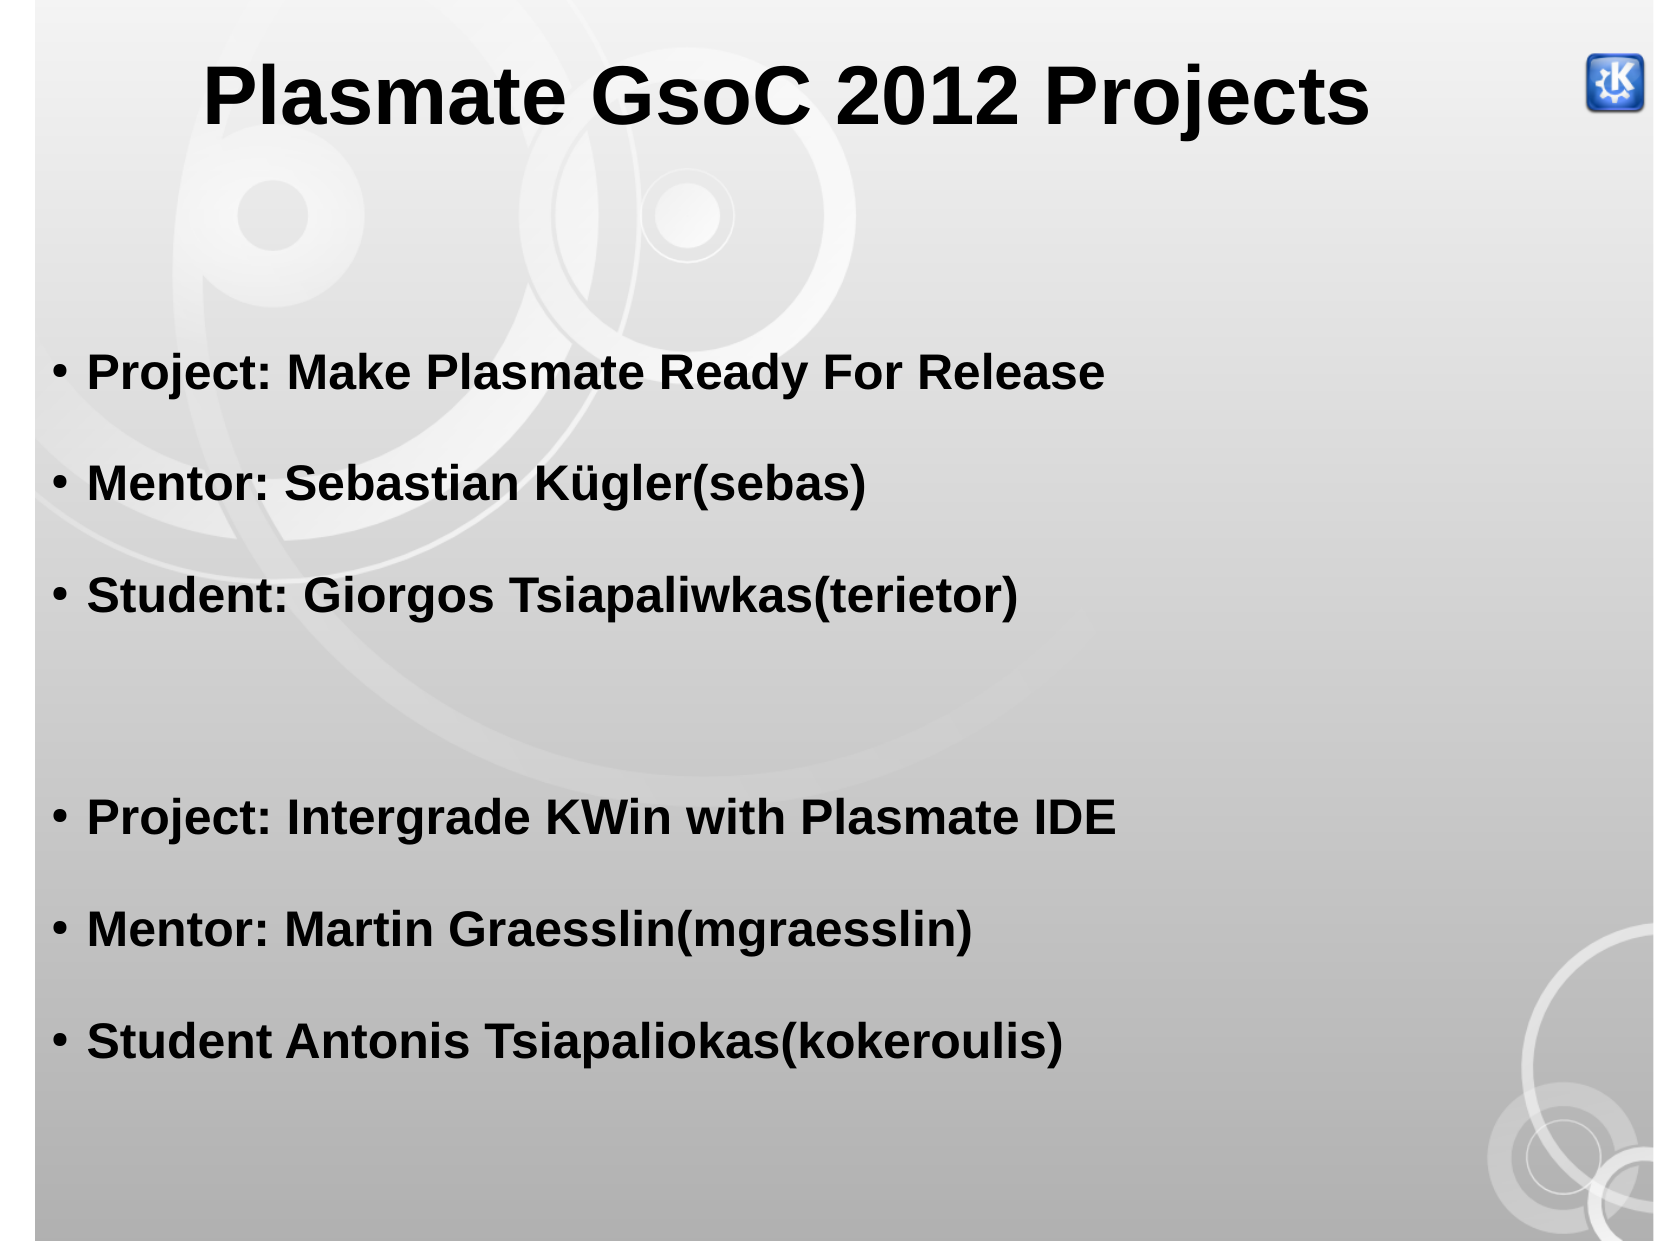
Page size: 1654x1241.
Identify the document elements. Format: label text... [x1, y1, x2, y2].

text_box Plasmate GsoC 2012 Projects [15, 41, 1561, 150]
text_box Project: Make Plasmate Ready For Release Mentor: Sebastian Kügler(sebas) Student: Giorgos Tsiapaliwkas(terietor) Project: Intergrade KWin with Plasmate IDE Mentor: Martin Graesslin(mgraesslin) Student Antonis Tsiapaliokas(kokeroulis) [36, 225, 1642, 1077]
picture [35, 0, 1654, 1241]
